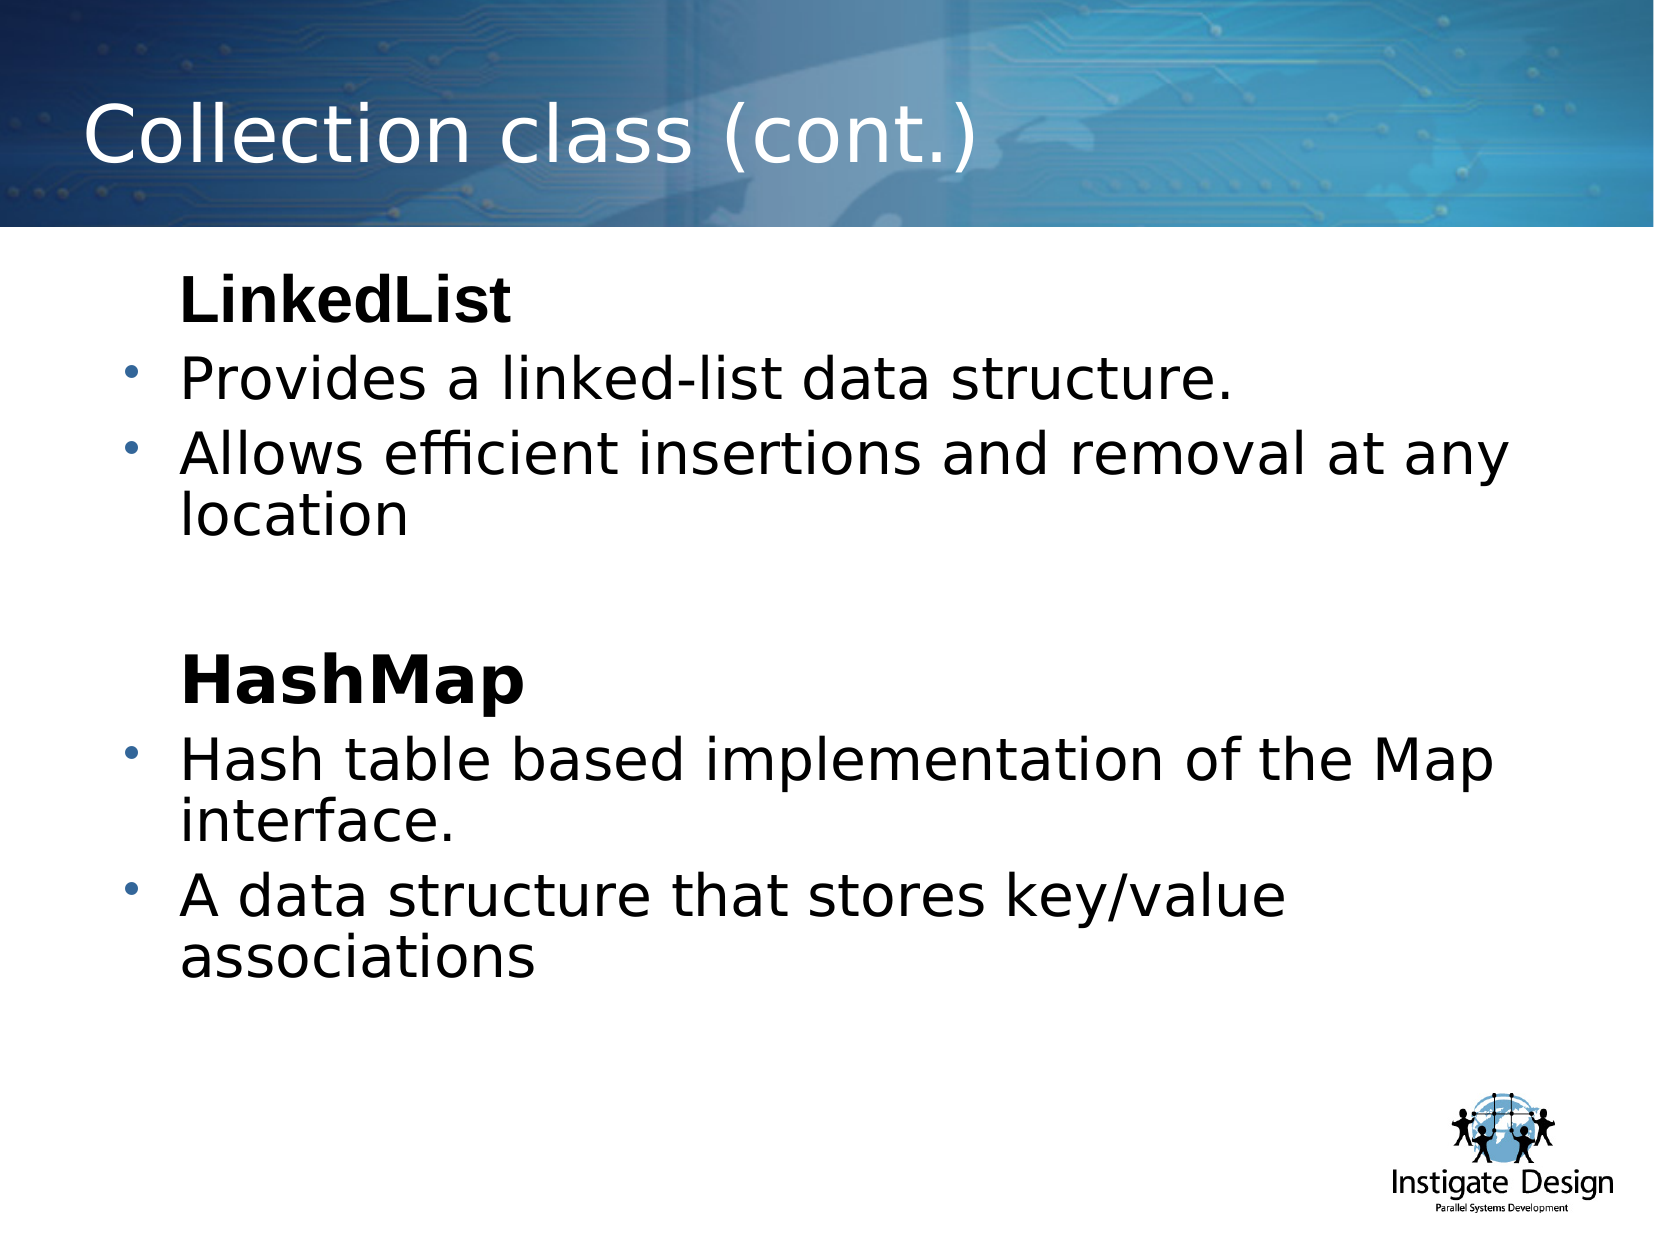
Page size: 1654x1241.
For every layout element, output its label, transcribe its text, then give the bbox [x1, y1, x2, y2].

list LinkedList Provides a linked-list data structure. Allows efficient insertions and removal at any location HashMap Hash table based implementation of the Map interface. A data structure that stores key/value associations [67, 268, 1556, 1241]
title Collection class (cont.) [82, 49, 1570, 228]
picture [1556, 1093, 1613, 1213]
picture [0, 0, 1654, 227]
